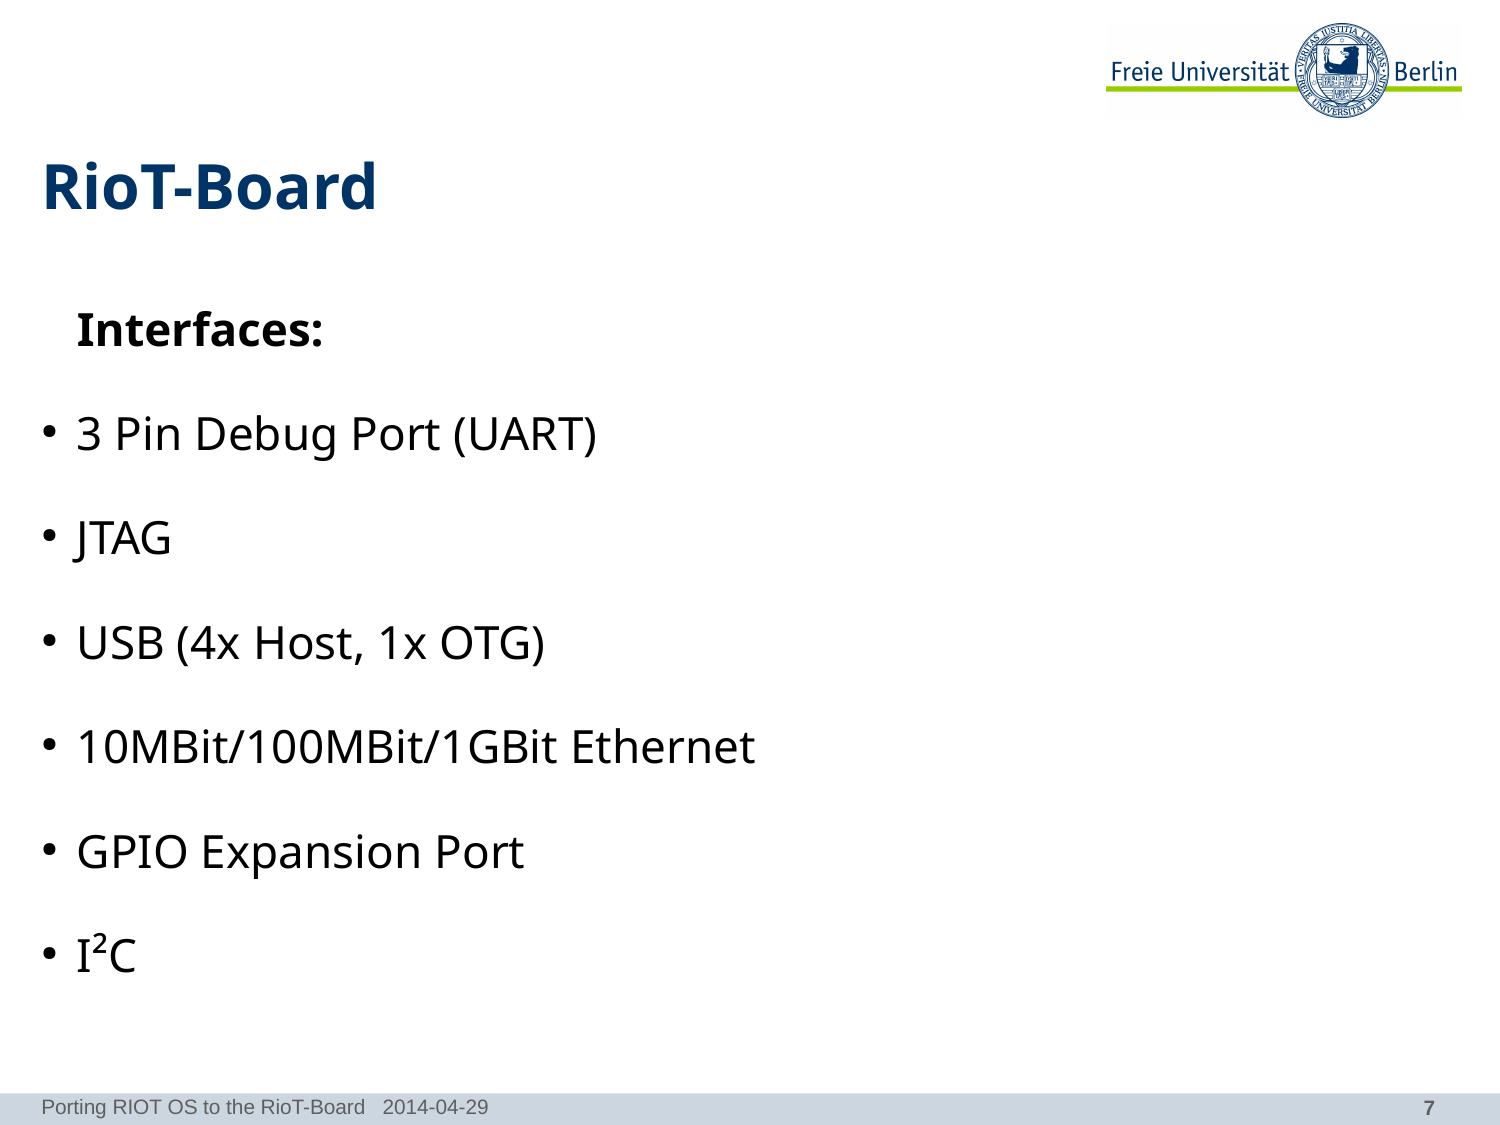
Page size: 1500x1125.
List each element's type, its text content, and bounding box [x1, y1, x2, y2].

title RioT-Board [41, 148, 1460, 222]
picture [1106, 23, 1462, 118]
list Interfaces: 3 Pin Debug Port (UART) JTAG USB (4x Host, 1x OTG) 10MBit/100MBit/1GBit Ethernet GPIO Expansion Port I²C [41, 265, 1460, 919]
